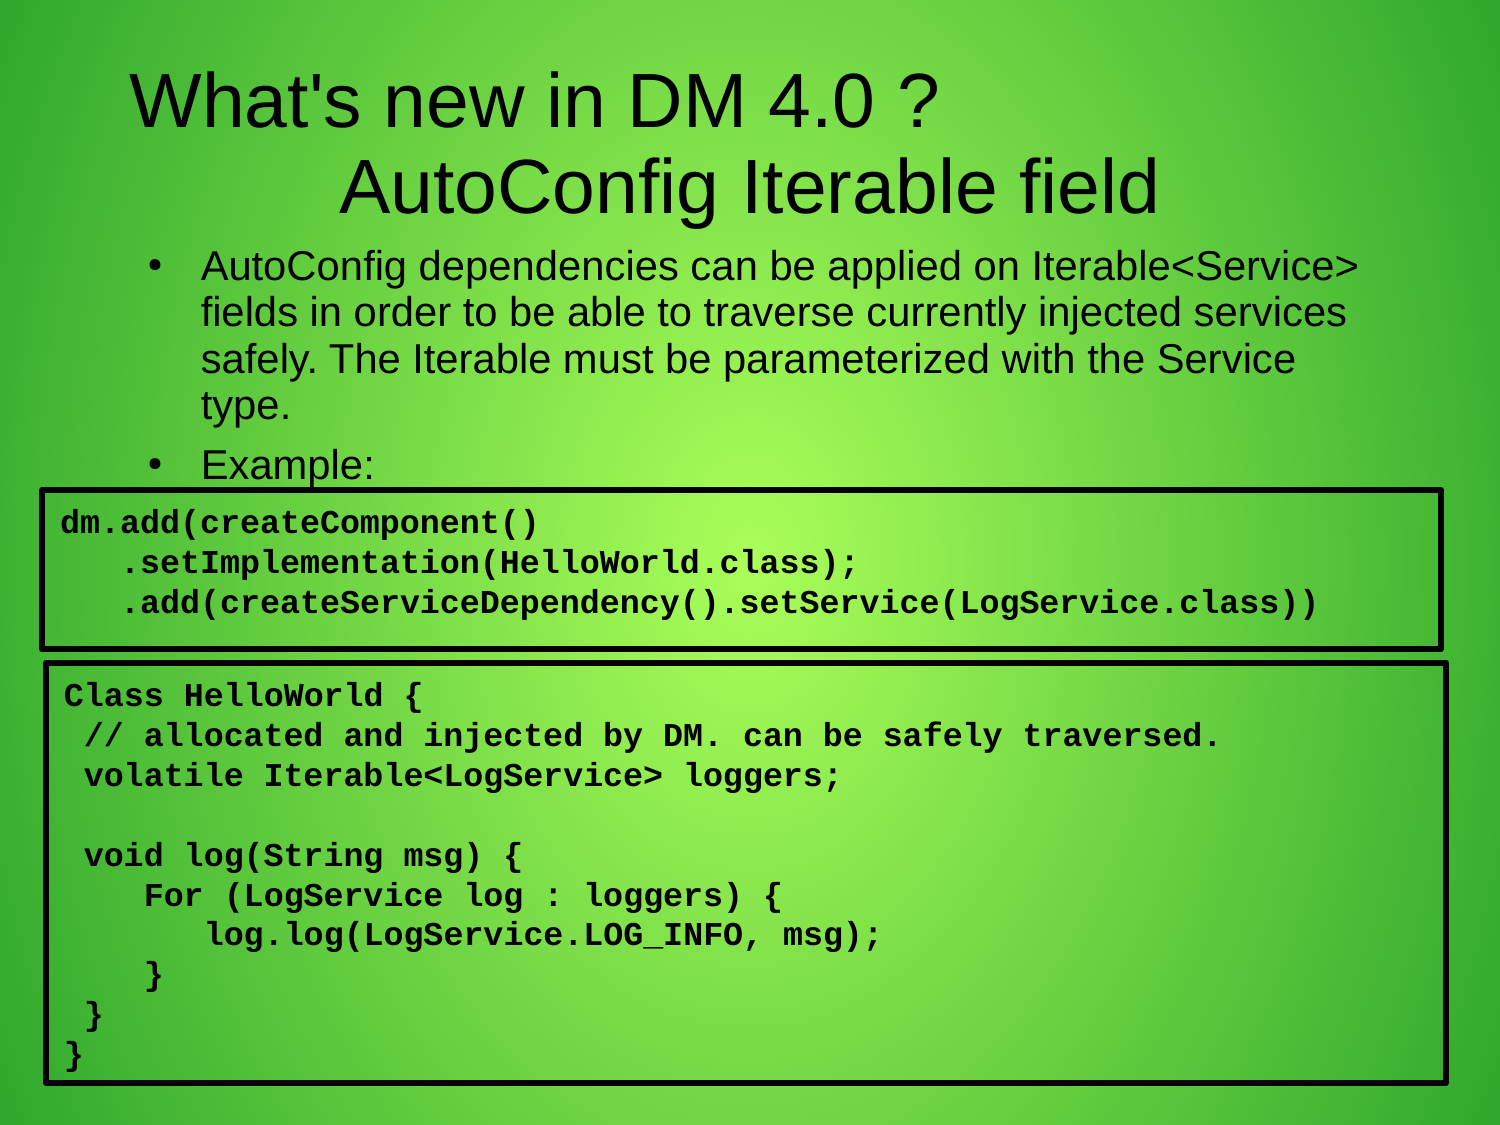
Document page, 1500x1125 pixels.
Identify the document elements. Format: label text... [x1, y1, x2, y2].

list AutoConfig dependencies can be applied on Iterable<Service> fields in order to be able to traverse currently injected services safely. The Iterable must be parameterized with the Service type. Example: [115, 234, 1391, 487]
title What's new in DM 4.0 ? AutoConfig Iterable field [112, 42, 1388, 246]
text_box Class HelloWorld { // allocated and injected by DM. can be safely traversed. volatile Iterable<LogService> loggers; void log(String msg) { For (LogService log : loggers) { log.log(LogService.LOG_INFO, msg); } } } [46, 662, 1446, 1083]
text_box dm.add(createComponent() .setImplementation(HelloWorld.class); .add(createServiceDependency().setService(LogService.class)) [42, 489, 1441, 650]
